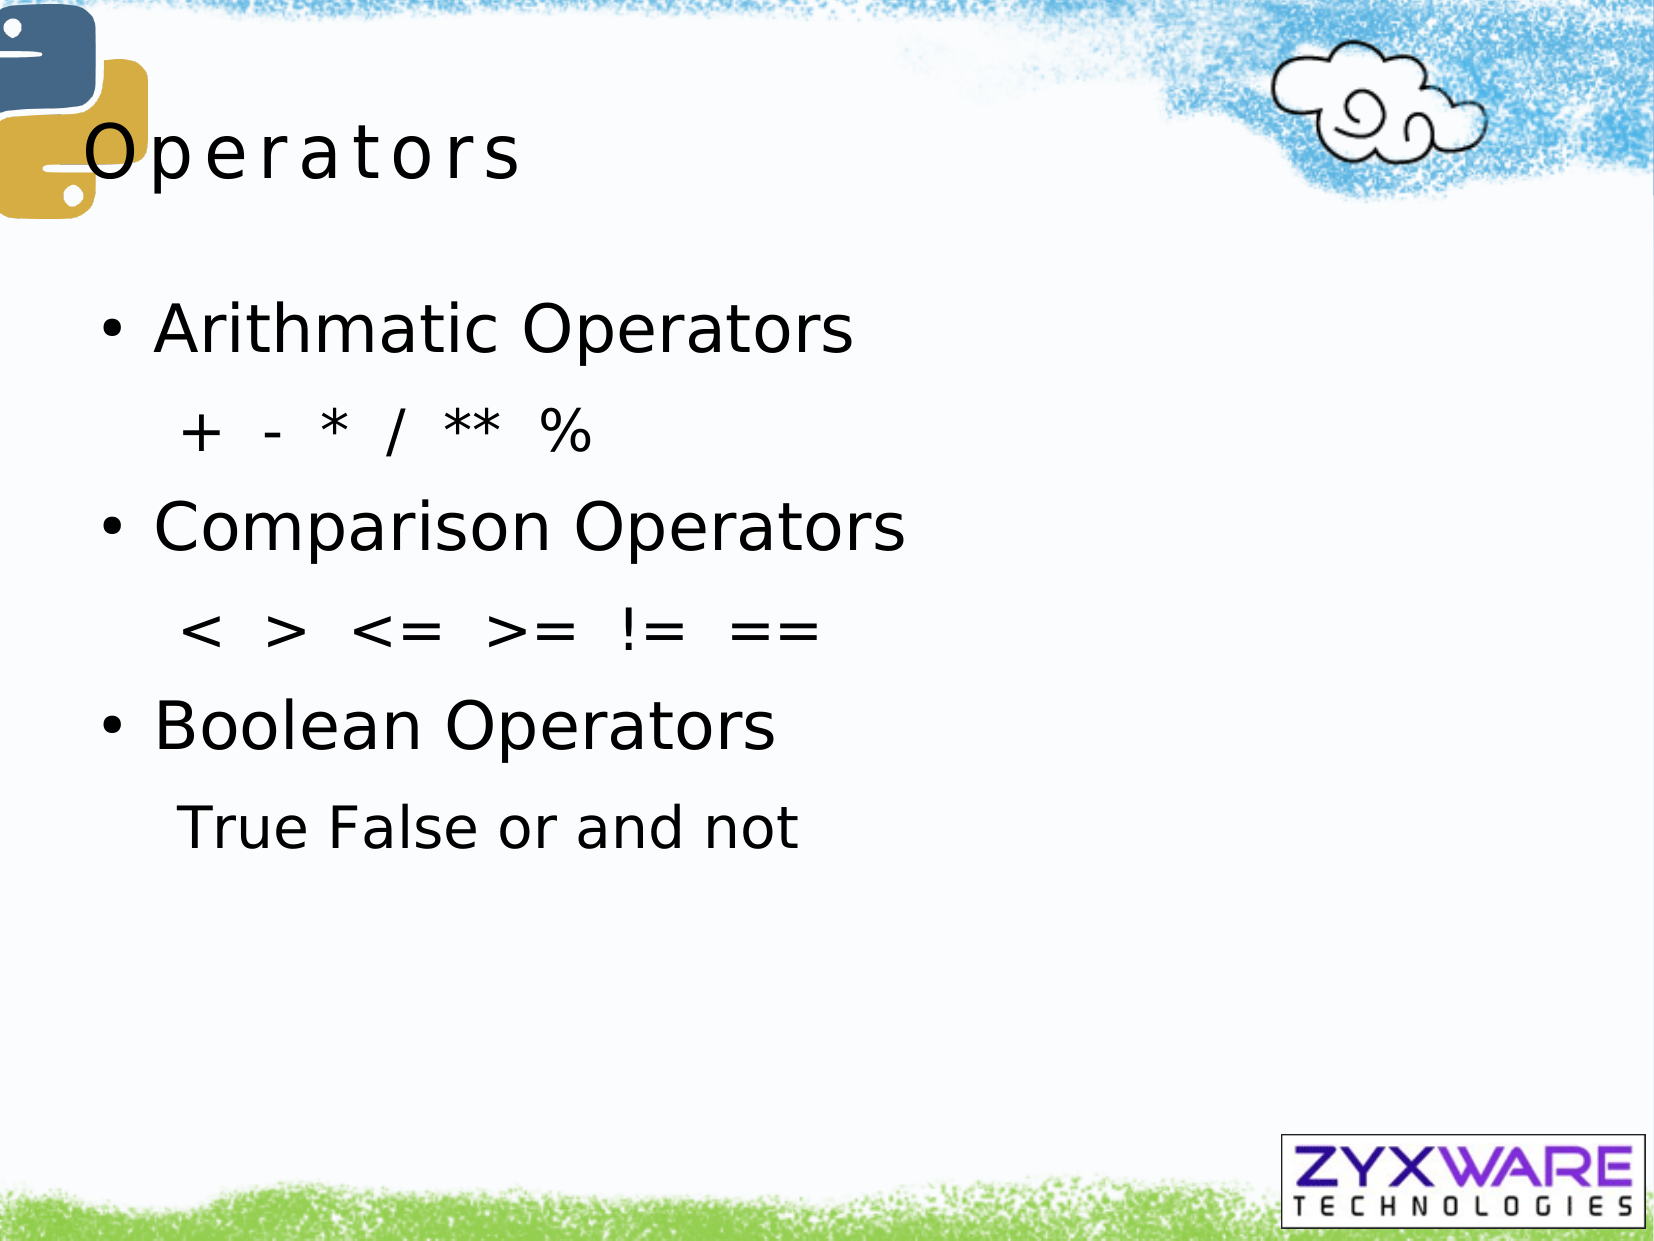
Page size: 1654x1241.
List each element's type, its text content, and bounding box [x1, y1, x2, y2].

picture [0, 0, 1654, 1241]
title Operators [82, 49, 1571, 257]
list Arithmatic Operators + - * / ** % Comparison Operators < > <= >= != == Boolean Operators True False or and not [82, 290, 1571, 1109]
